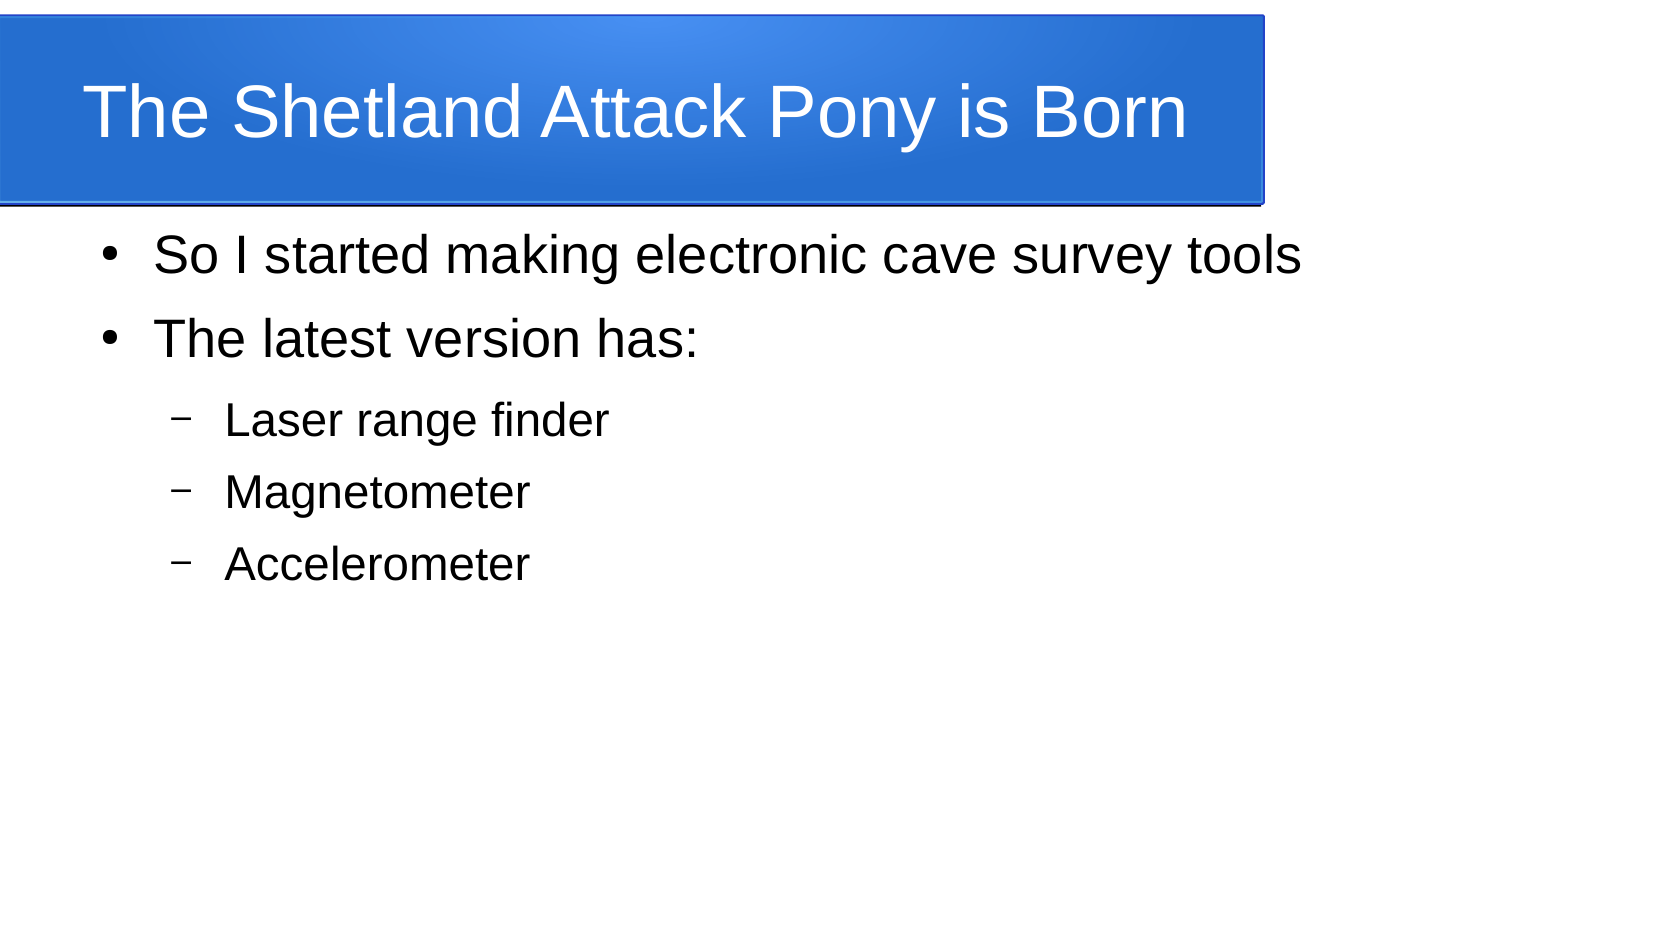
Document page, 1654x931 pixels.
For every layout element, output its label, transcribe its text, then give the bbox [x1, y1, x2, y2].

title The Shetland Attack Pony is Born [82, 35, 1235, 189]
list So I started making electronic cave survey tools The latest version has: Laser range finder Magnetometer Accelerometer [82, 224, 1571, 764]
